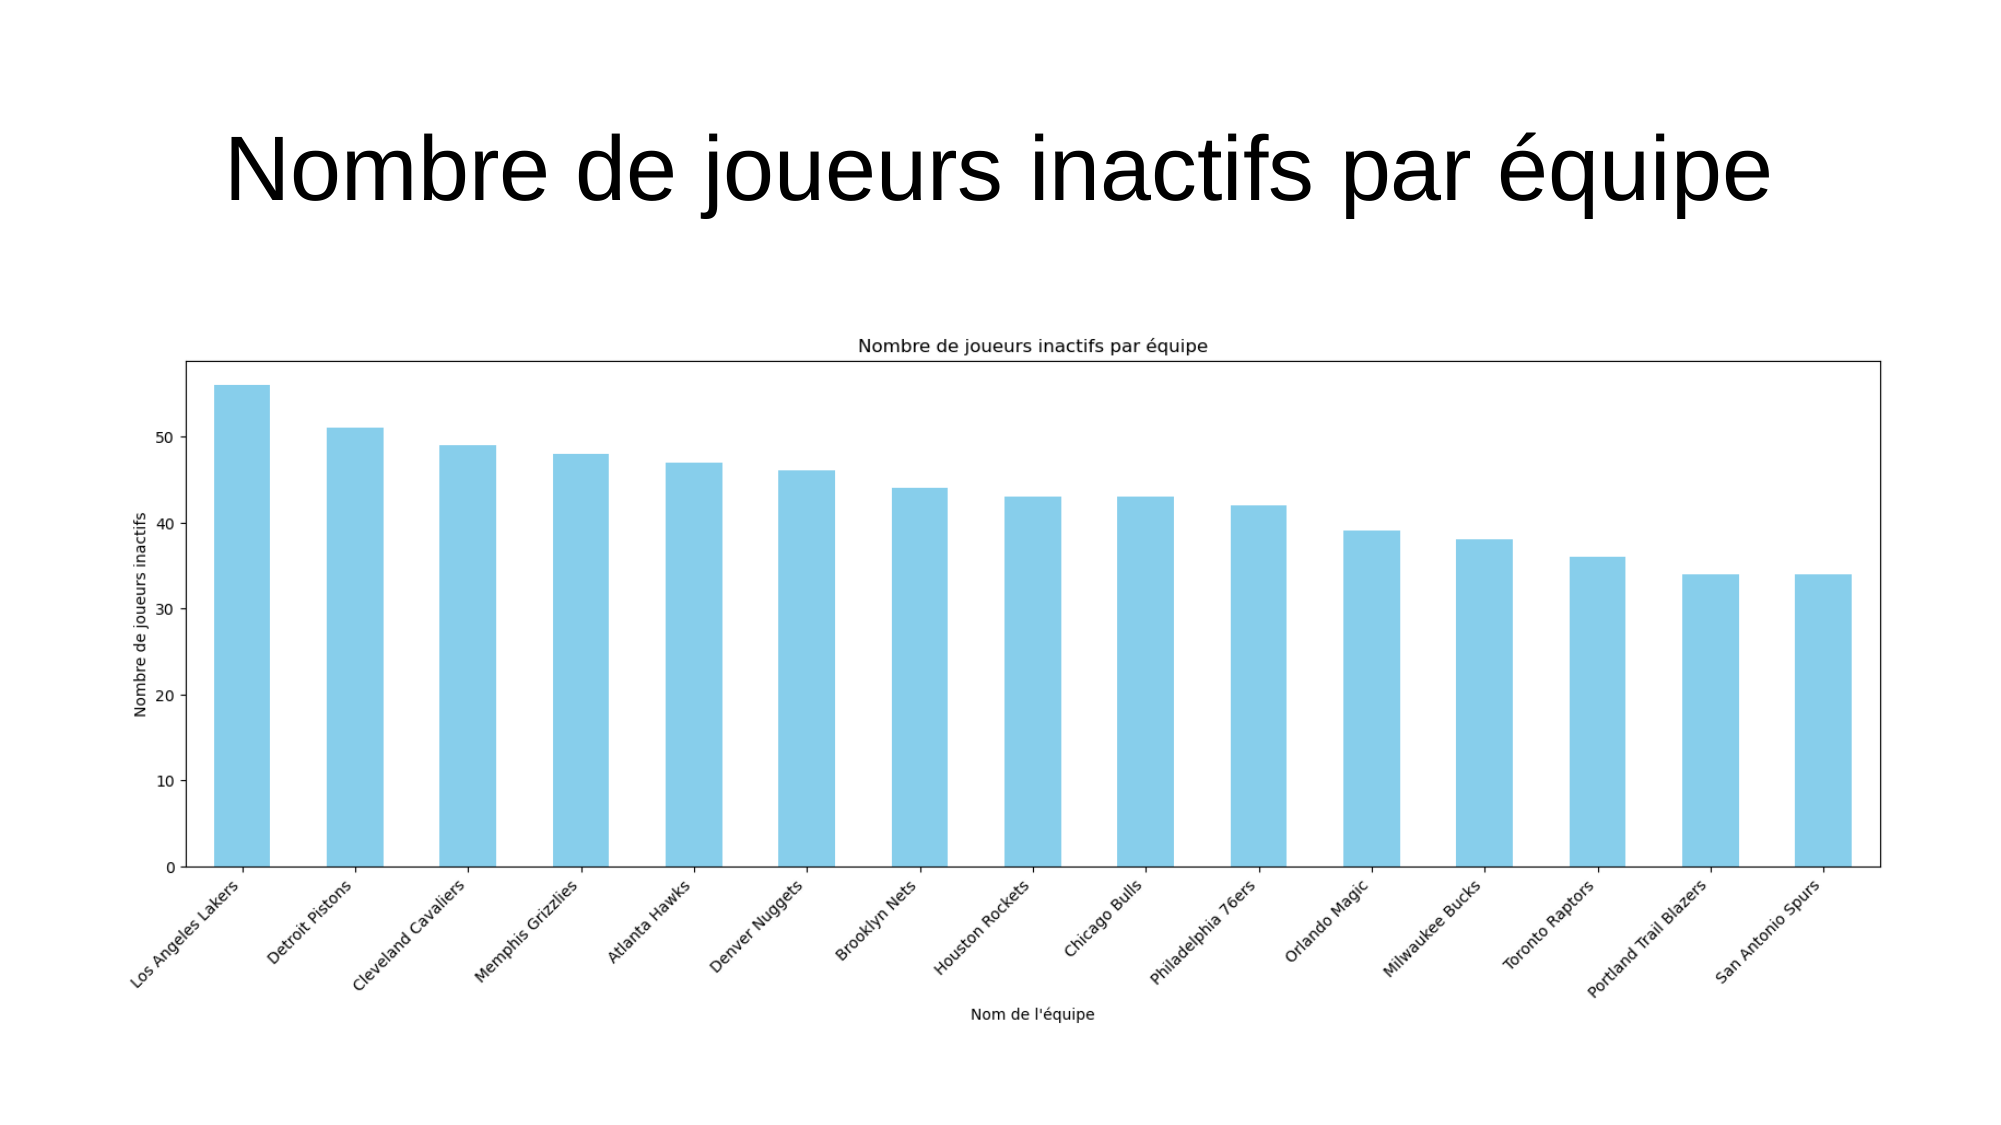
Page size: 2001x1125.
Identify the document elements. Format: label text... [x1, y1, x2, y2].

picture [118, 327, 1890, 1034]
title Nombre de joueurs inactifs par équipe [137, 59, 1863, 278]
